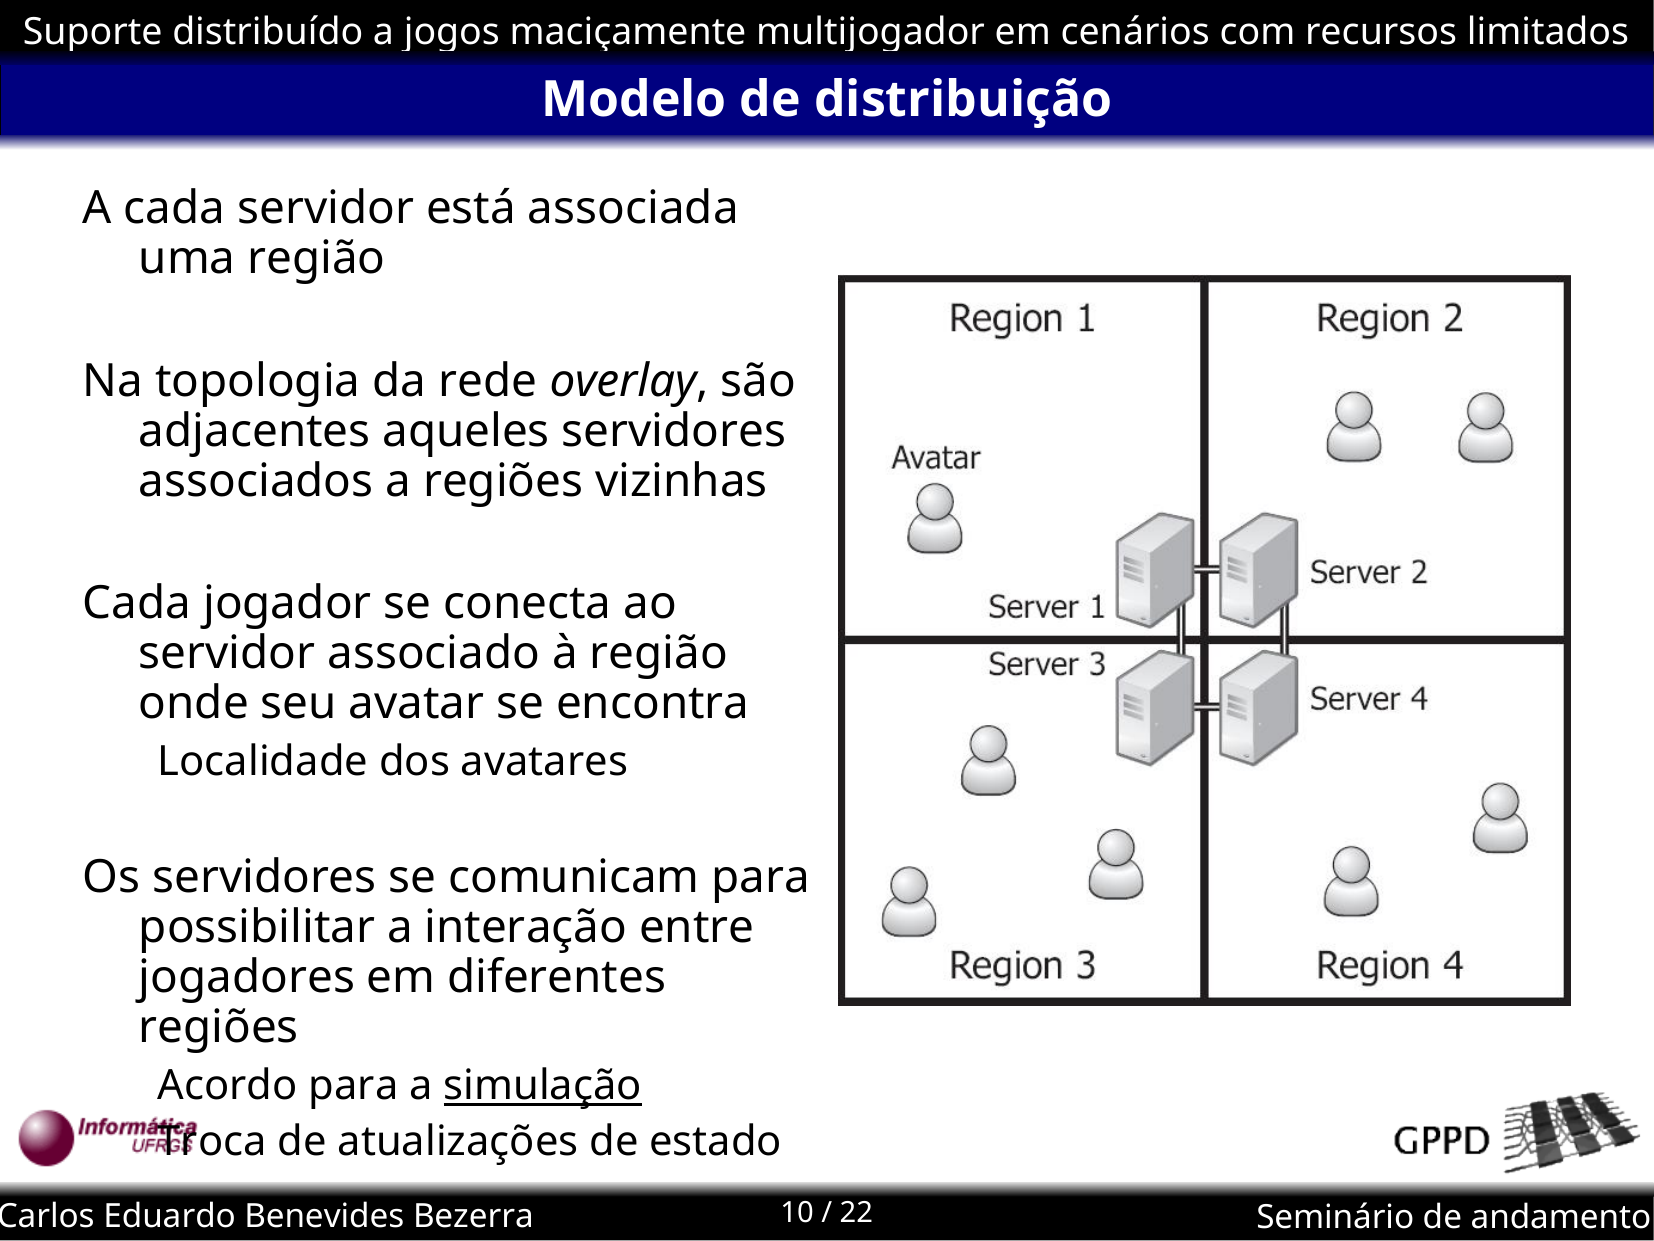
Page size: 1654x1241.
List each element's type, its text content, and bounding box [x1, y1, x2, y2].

picture [838, 274, 1571, 1006]
picture [204, 1135, 213, 1152]
list A cada servidor está associada uma região Na topologia da rede overlay, são adjacentes aqueles servidores associados a regiões vizinhas Cada jogador se conecta ao servidor associado à região onde seu avatar se encontra Localidade dos avatares Os servidores se comunicam para possibilitar a interação entre jogadores em diferentes regiões Acordo para a simulação Troca de atualizações de estado [82, 183, 814, 1101]
picture [5, 1096, 213, 1176]
picture [1393, 1091, 1642, 1176]
title Modelo de distribuição [0, 62, 1654, 133]
